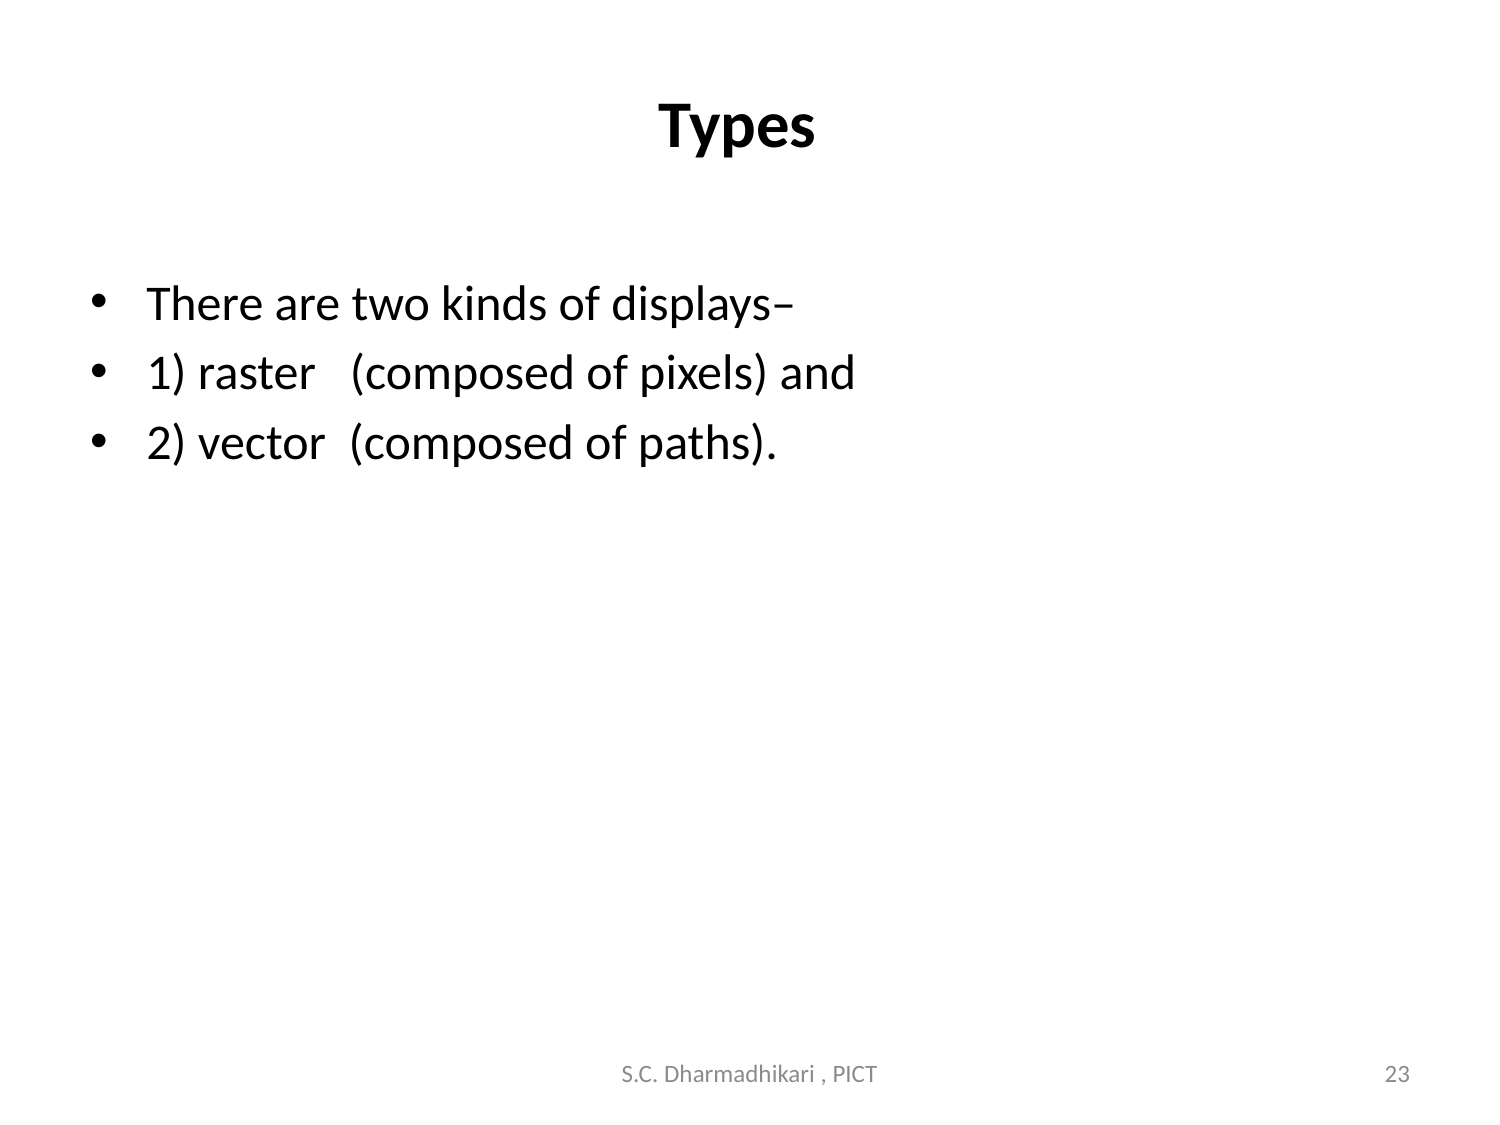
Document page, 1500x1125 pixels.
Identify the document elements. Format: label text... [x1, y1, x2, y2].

title Types [62, 50, 1413, 193]
footer S.C. Dharmadhikari , PICT [512, 1042, 988, 1103]
slide_number <number> [1074, 1042, 1425, 1103]
list There are two kinds of displays– 1) raster (composed of pixels) and 2) vector (composed of paths). [75, 262, 1425, 1005]
